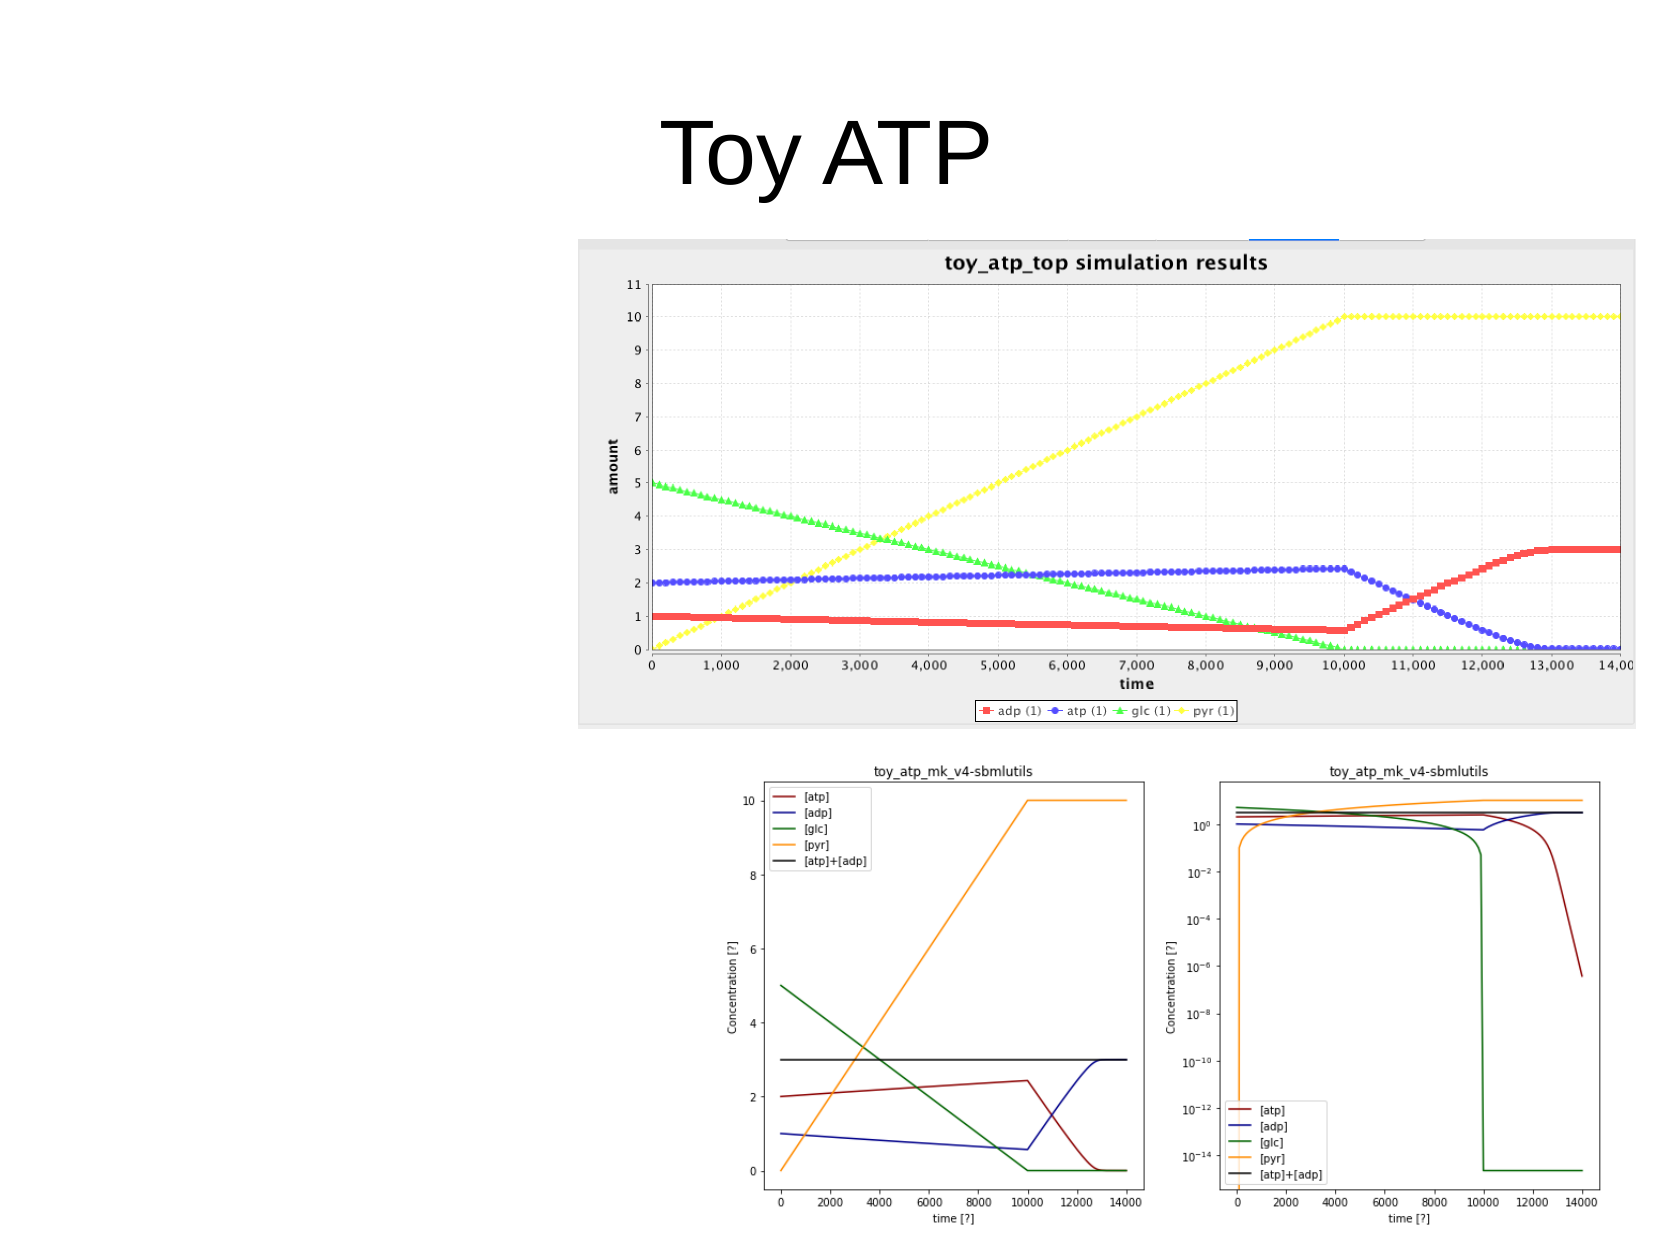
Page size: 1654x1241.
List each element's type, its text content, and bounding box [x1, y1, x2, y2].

picture [720, 758, 1610, 1231]
picture [578, 239, 1636, 729]
title Toy ATP [82, 49, 1571, 257]
